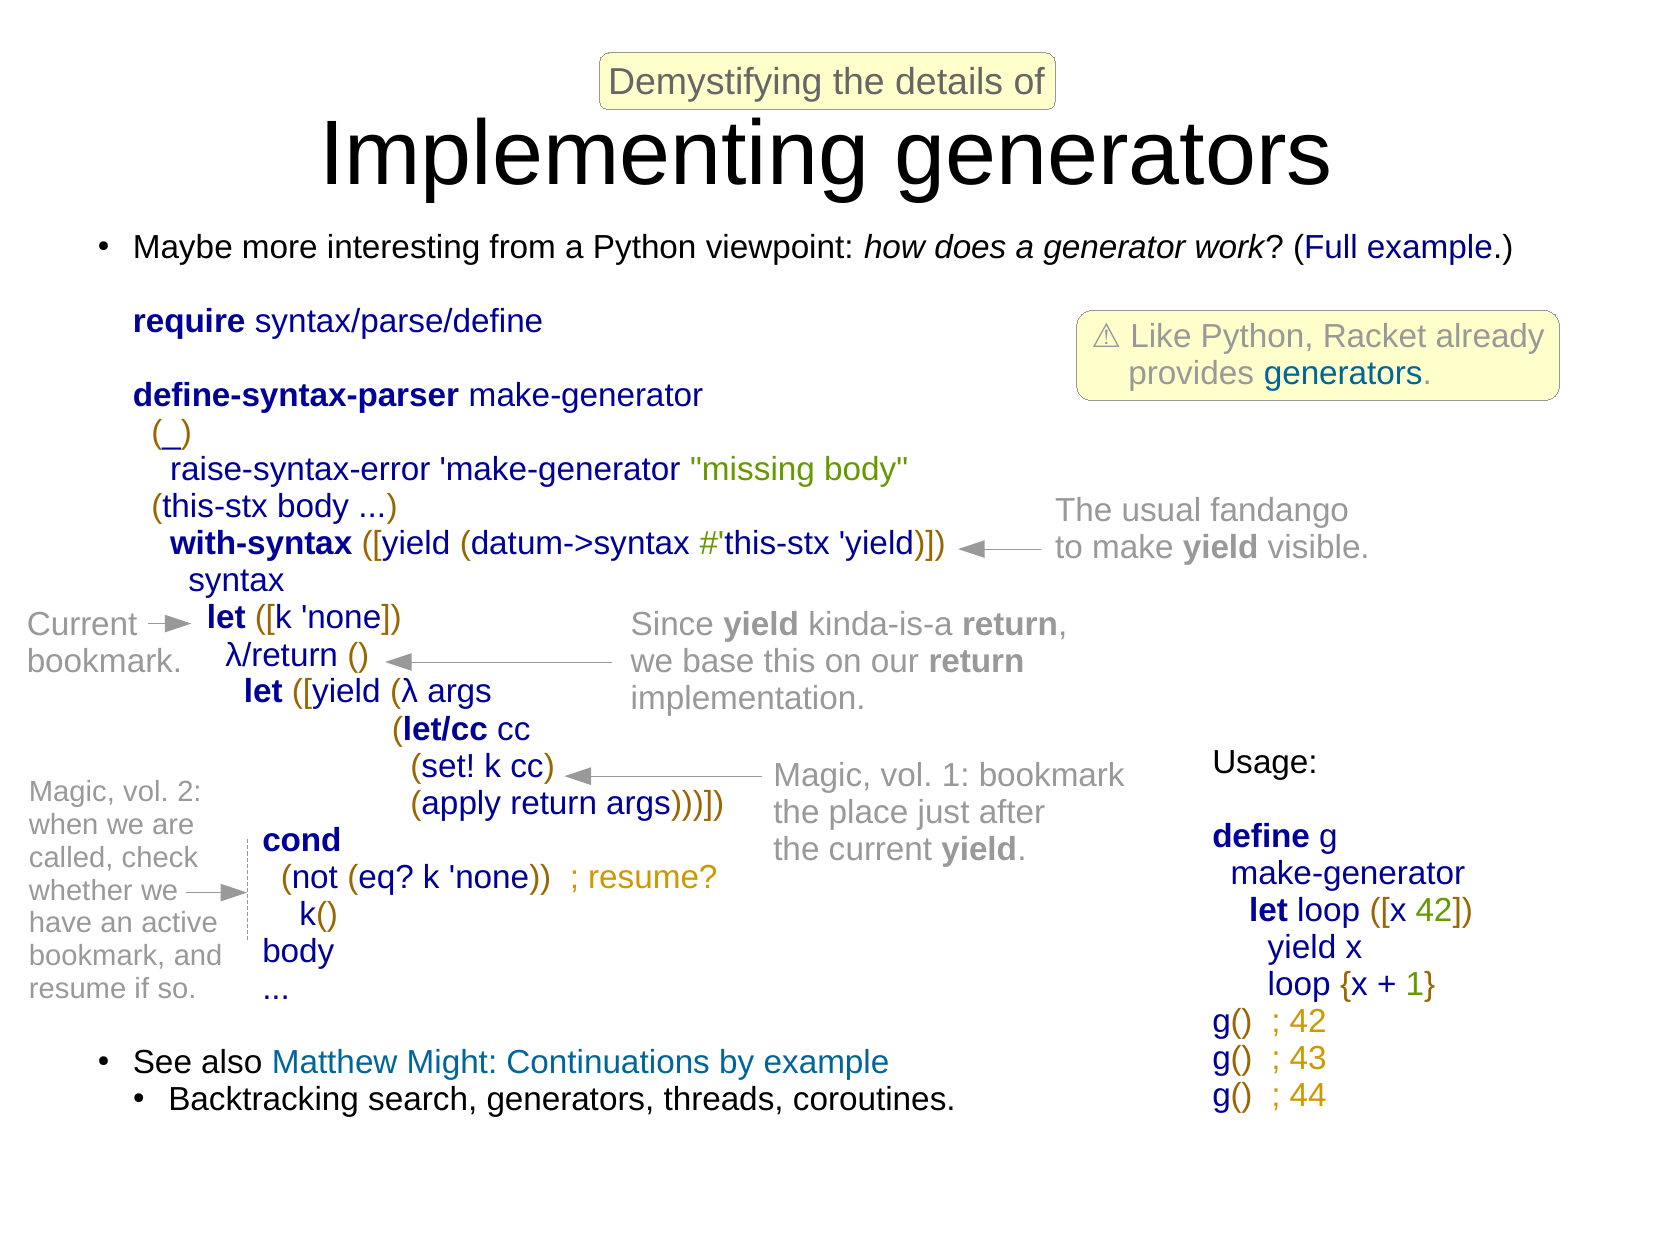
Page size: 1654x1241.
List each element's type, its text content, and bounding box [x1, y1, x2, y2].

text_box The usual fandango to make yield visible. [1040, 484, 1386, 575]
text_box Maybe more interesting from a Python viewpoint: how does a generator work? (Full example.) require syntax/parse/define define-syntax-parser make-generator (_) raise-syntax-error 'make-generator "missing body" (this-stx body ...) with-syntax ([yield (datum->syntax #'this-stx 'yield)]) syntax let ([k 'none]) λ/return () let ([yield (λ args (let/cc cc (set! k cc) (apply return args)))]) cond (not (eq? k 'none)) ; resume? k() body ... See also Matthew Might: Continuations by example Backtracking search, generators, threads, coroutines. [82, 221, 1561, 1177]
text_box Demystifying the details of [593, 52, 1061, 110]
text_box Current bookmark. [12, 598, 198, 689]
title Implementing generators [82, 49, 1571, 257]
text_box Since yield kinda-is-a return, we base this on our return implementation. [615, 598, 1096, 726]
text_box Magic, vol. 2: when we are called, check whether we have an active bookmark, and resume if so. [14, 768, 238, 1013]
text_box Magic, vol. 1: bookmark the place just after the current yield. [758, 749, 1141, 877]
text_box Usage: define g make-generator let loop ([x 42]) yield x loop {x + 1} g() ; 42 g() ; 43 g() ; 44 [1197, 736, 1488, 1126]
text_box ⚠ Like Python, Racket already provides generators. [1076, 310, 1561, 401]
